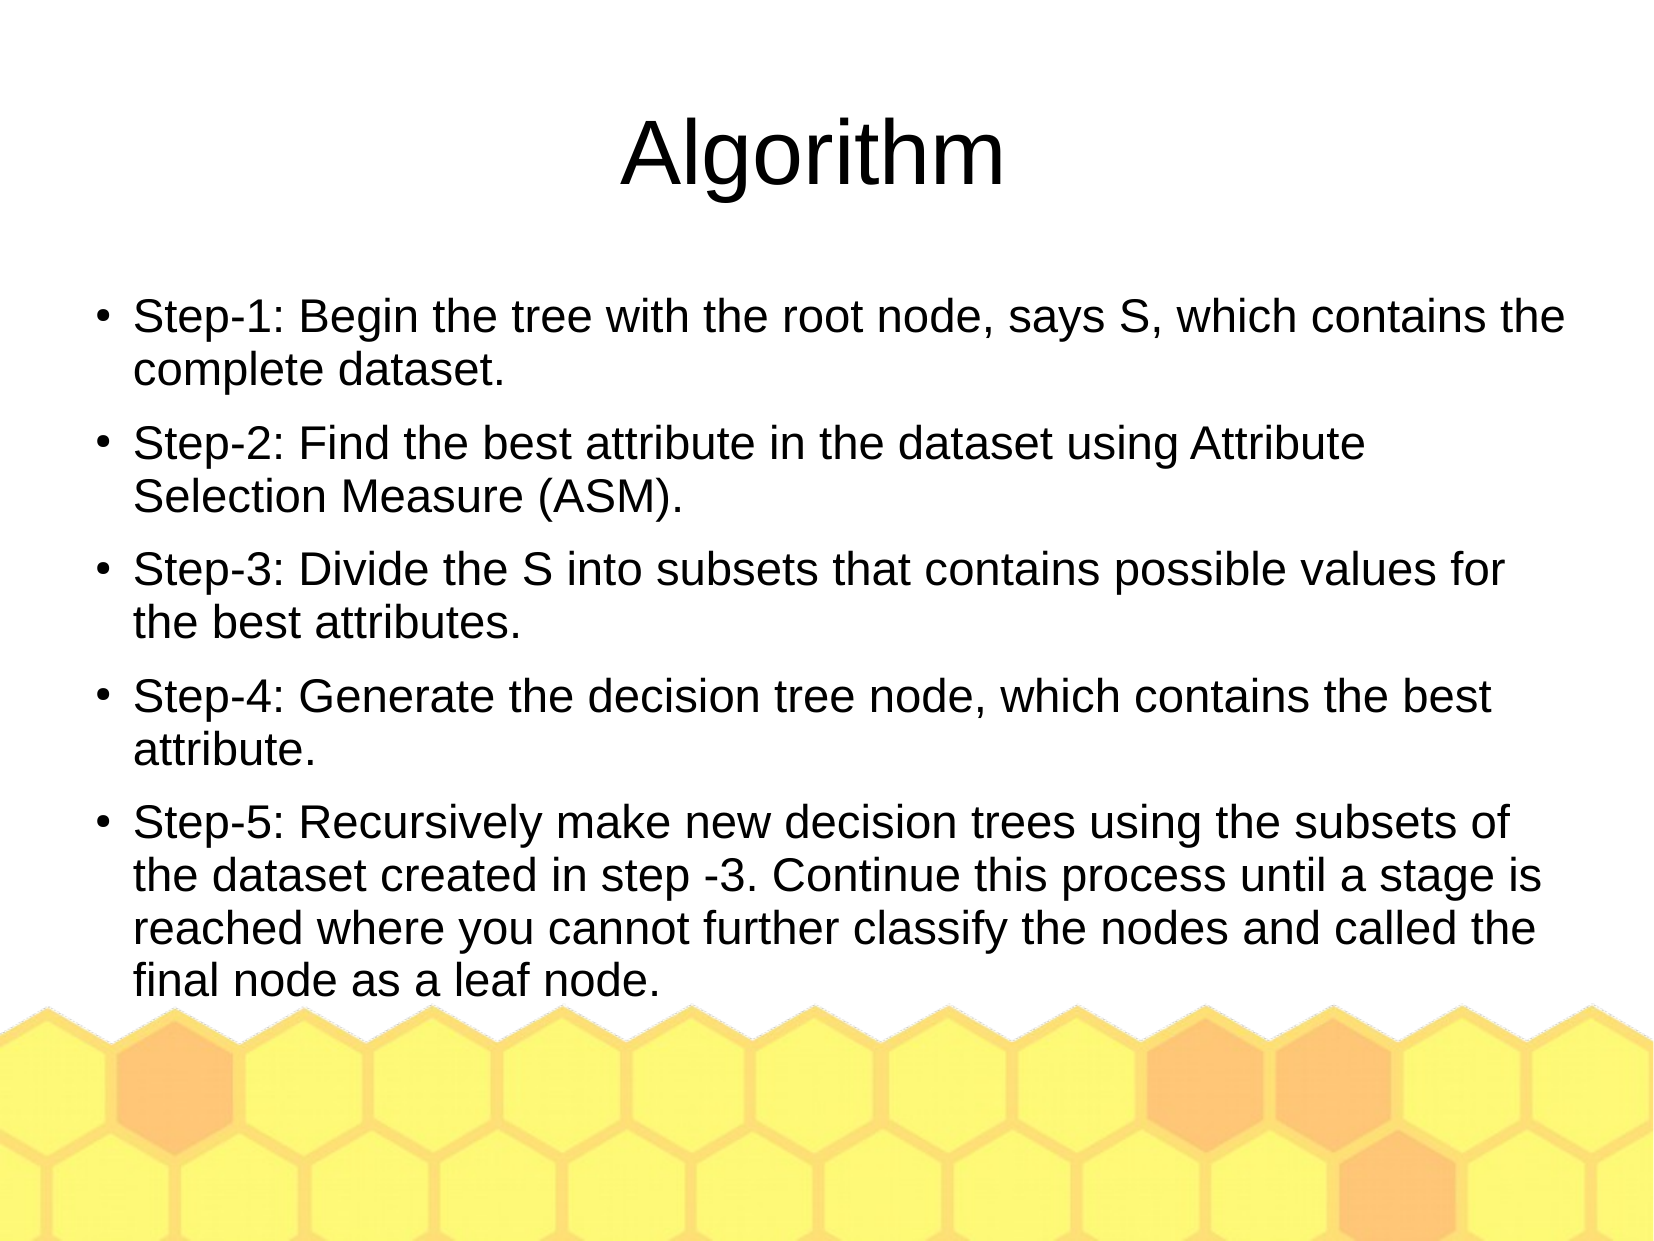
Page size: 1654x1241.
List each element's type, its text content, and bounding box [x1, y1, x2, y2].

title Algorithm [82, 49, 1571, 257]
list Step-1: Begin the tree with the root node, says S, which contains the complete dataset. Step-2: Find the best attribute in the dataset using Attribute Selection Measure (ASM). Step-3: Divide the S into subsets that contains possible values for the best attributes. Step-4: Generate the decision tree node, which contains the best attribute. Step-5: Recursively make new decision trees using the subsets of the dataset created in step -3. Continue this process until a stage is reached where you cannot further classify the nodes and called the final node as a leaf node. [82, 290, 1571, 1010]
picture [0, 1001, 1654, 1241]
